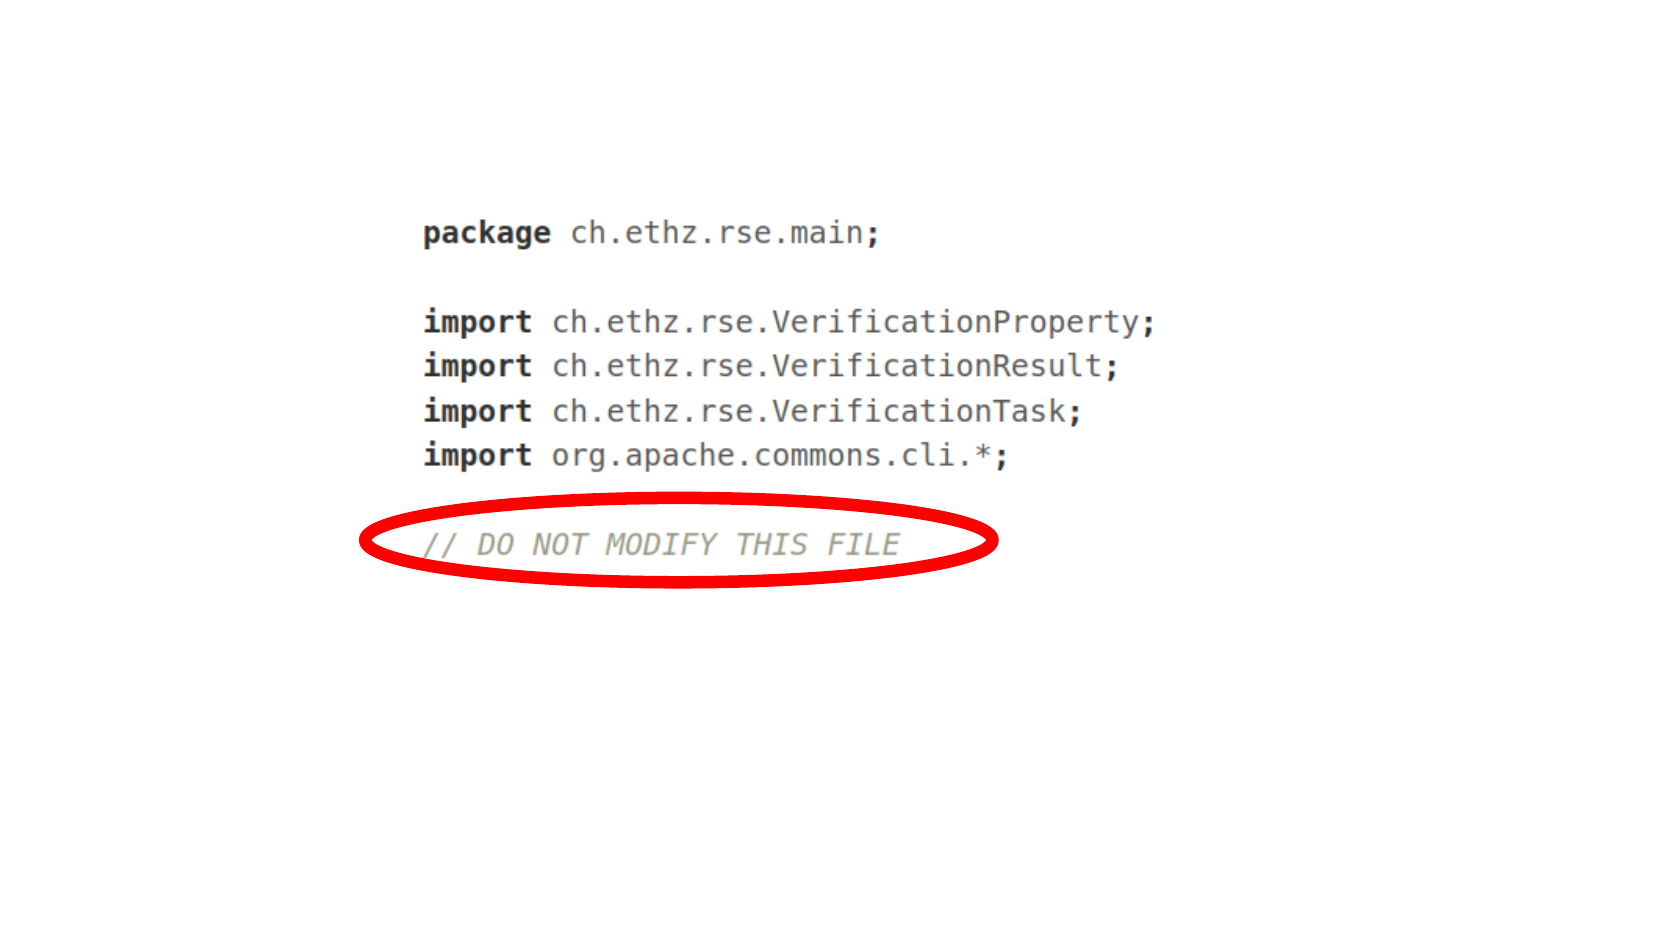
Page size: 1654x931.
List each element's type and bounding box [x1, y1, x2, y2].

picture [412, 505, 985, 576]
picture [412, 212, 1266, 585]
picture [412, 569, 537, 585]
